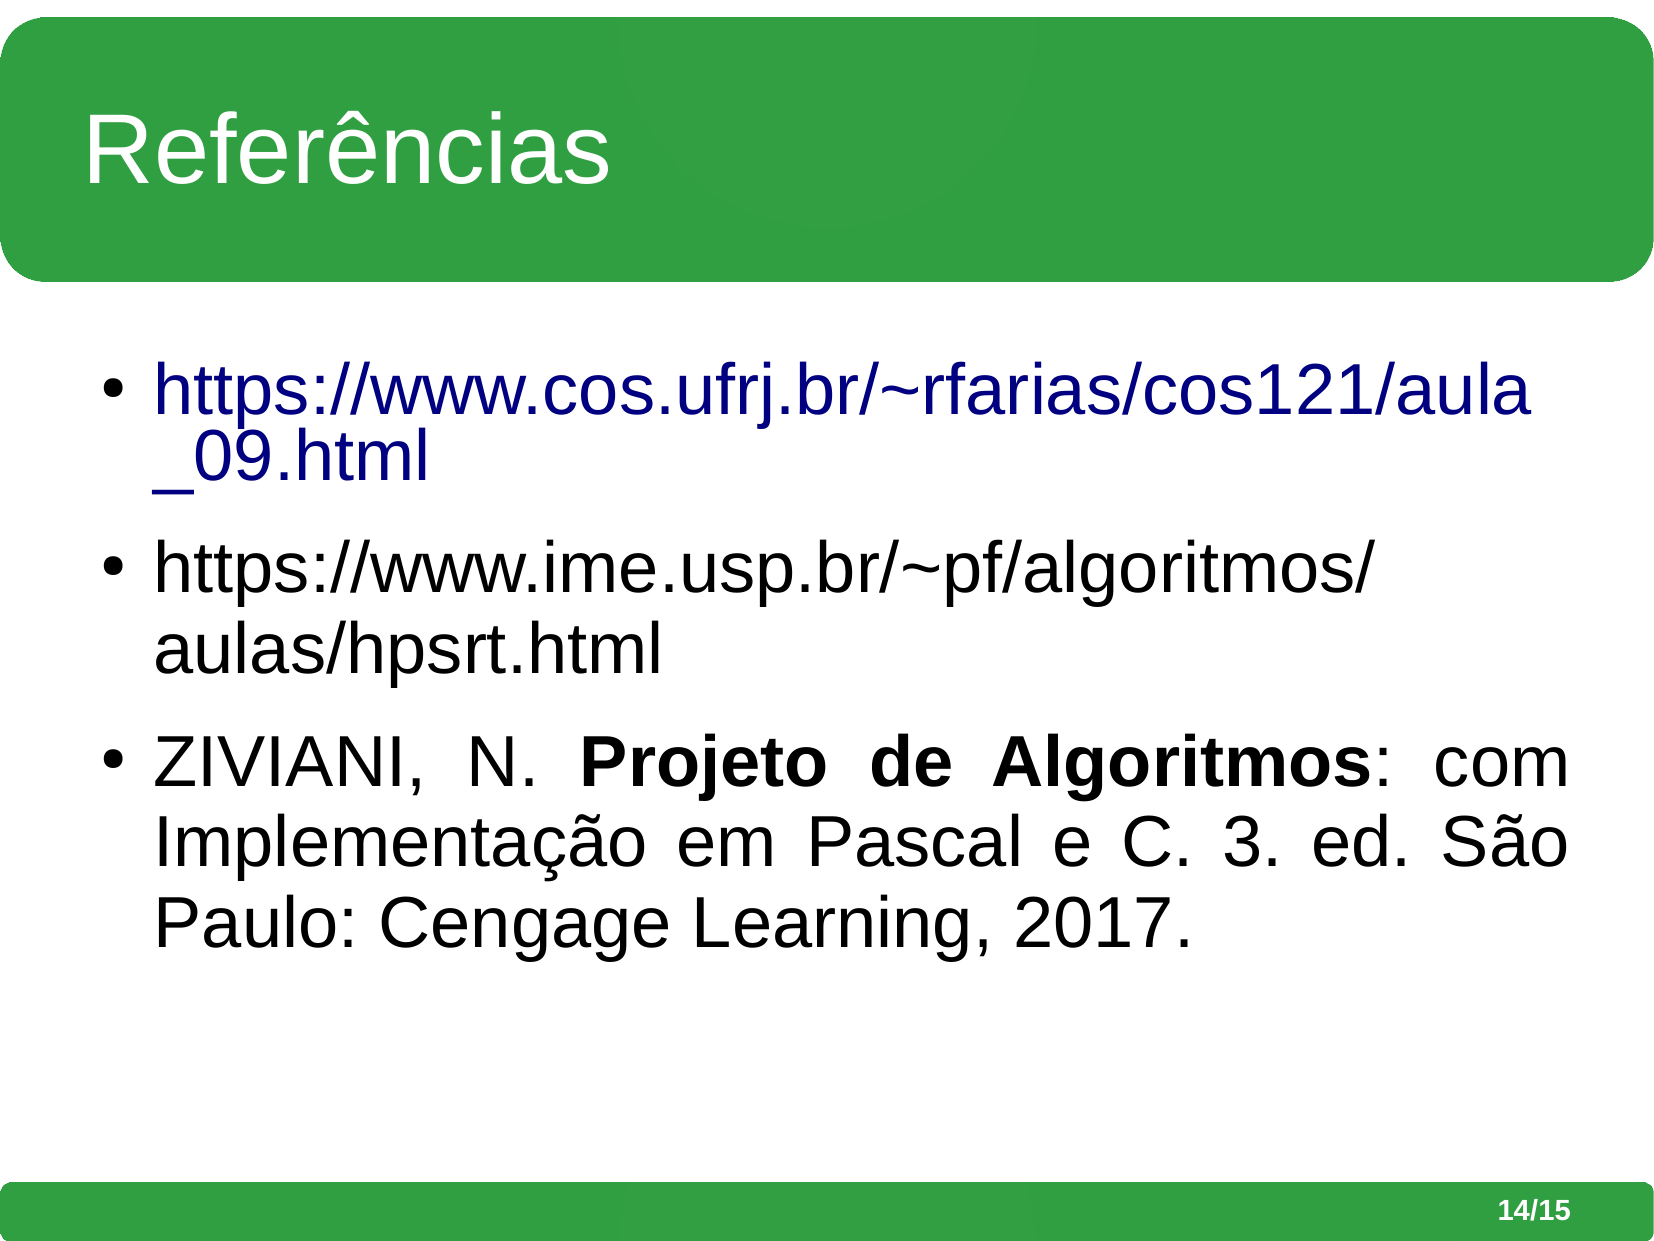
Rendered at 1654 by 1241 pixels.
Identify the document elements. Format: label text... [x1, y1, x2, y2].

list https://www.cos.ufrj.br/~rfarias/cos121/aula_09.html https://www.ime.usp.br/~pf/algoritmos/aulas/hpsrt.html ZIVIANI, N. Projeto de Algoritmos: com Implementação em Pascal e C. 3. ed. São Paulo: Cengage Learning, 2017. [82, 349, 1571, 1069]
title Referências [82, 47, 1571, 252]
